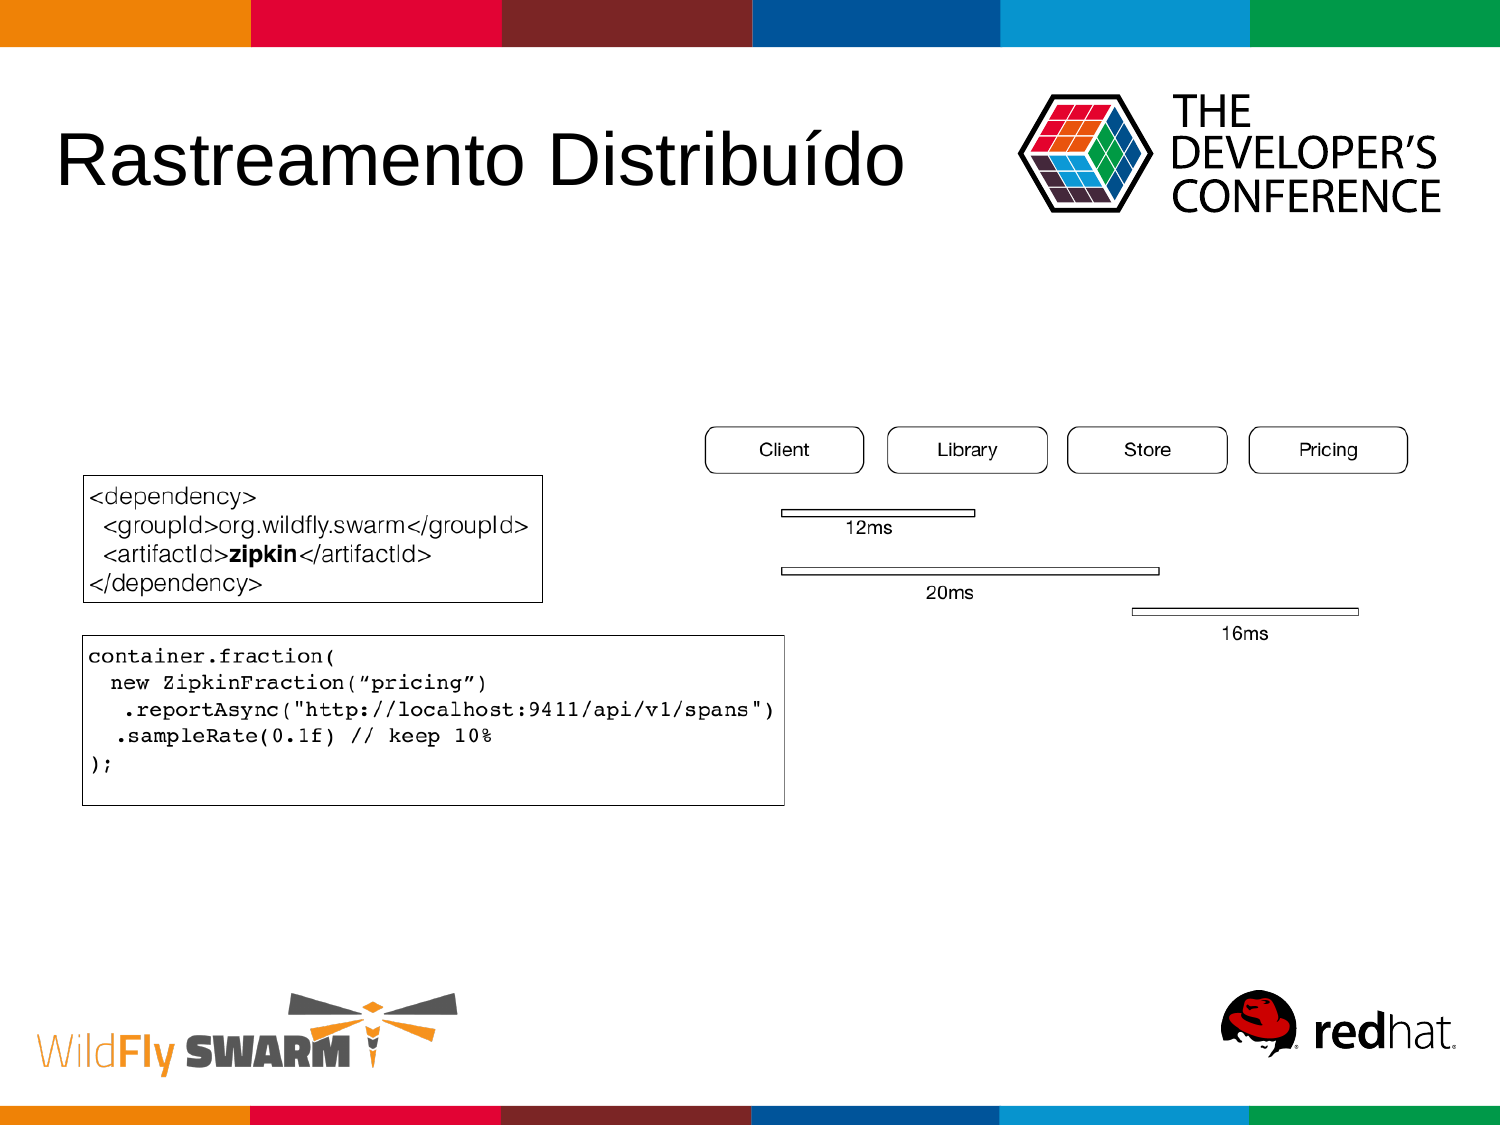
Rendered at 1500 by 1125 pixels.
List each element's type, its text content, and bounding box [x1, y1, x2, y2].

picture [28, 974, 466, 1095]
title Rastreamento Distribuído [41, 79, 975, 232]
picture [60, 294, 1424, 871]
picture [1221, 990, 1456, 1066]
